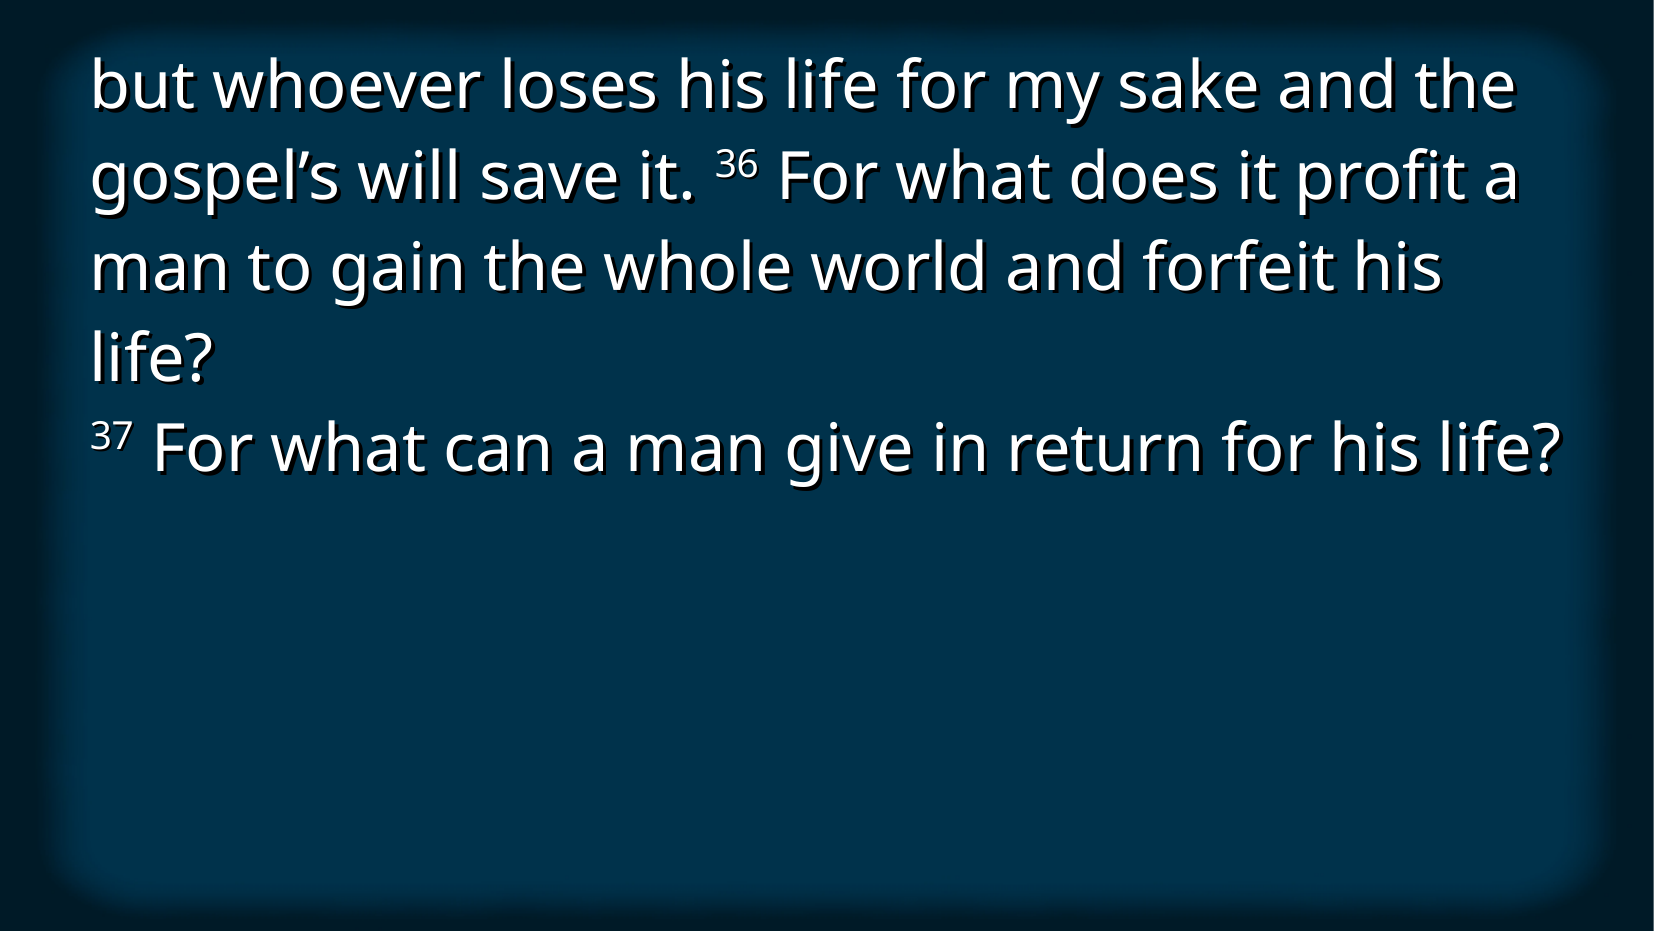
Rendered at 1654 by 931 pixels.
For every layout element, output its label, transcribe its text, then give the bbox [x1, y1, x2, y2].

picture [0, 0, 1654, 931]
text_box but whoever loses his life for my sake and the gospel’s will save it. 36 For what does it profit a man to gain the whole world and forfeit his life? 37 For what can a man give in return for his life? [75, 30, 1591, 400]
